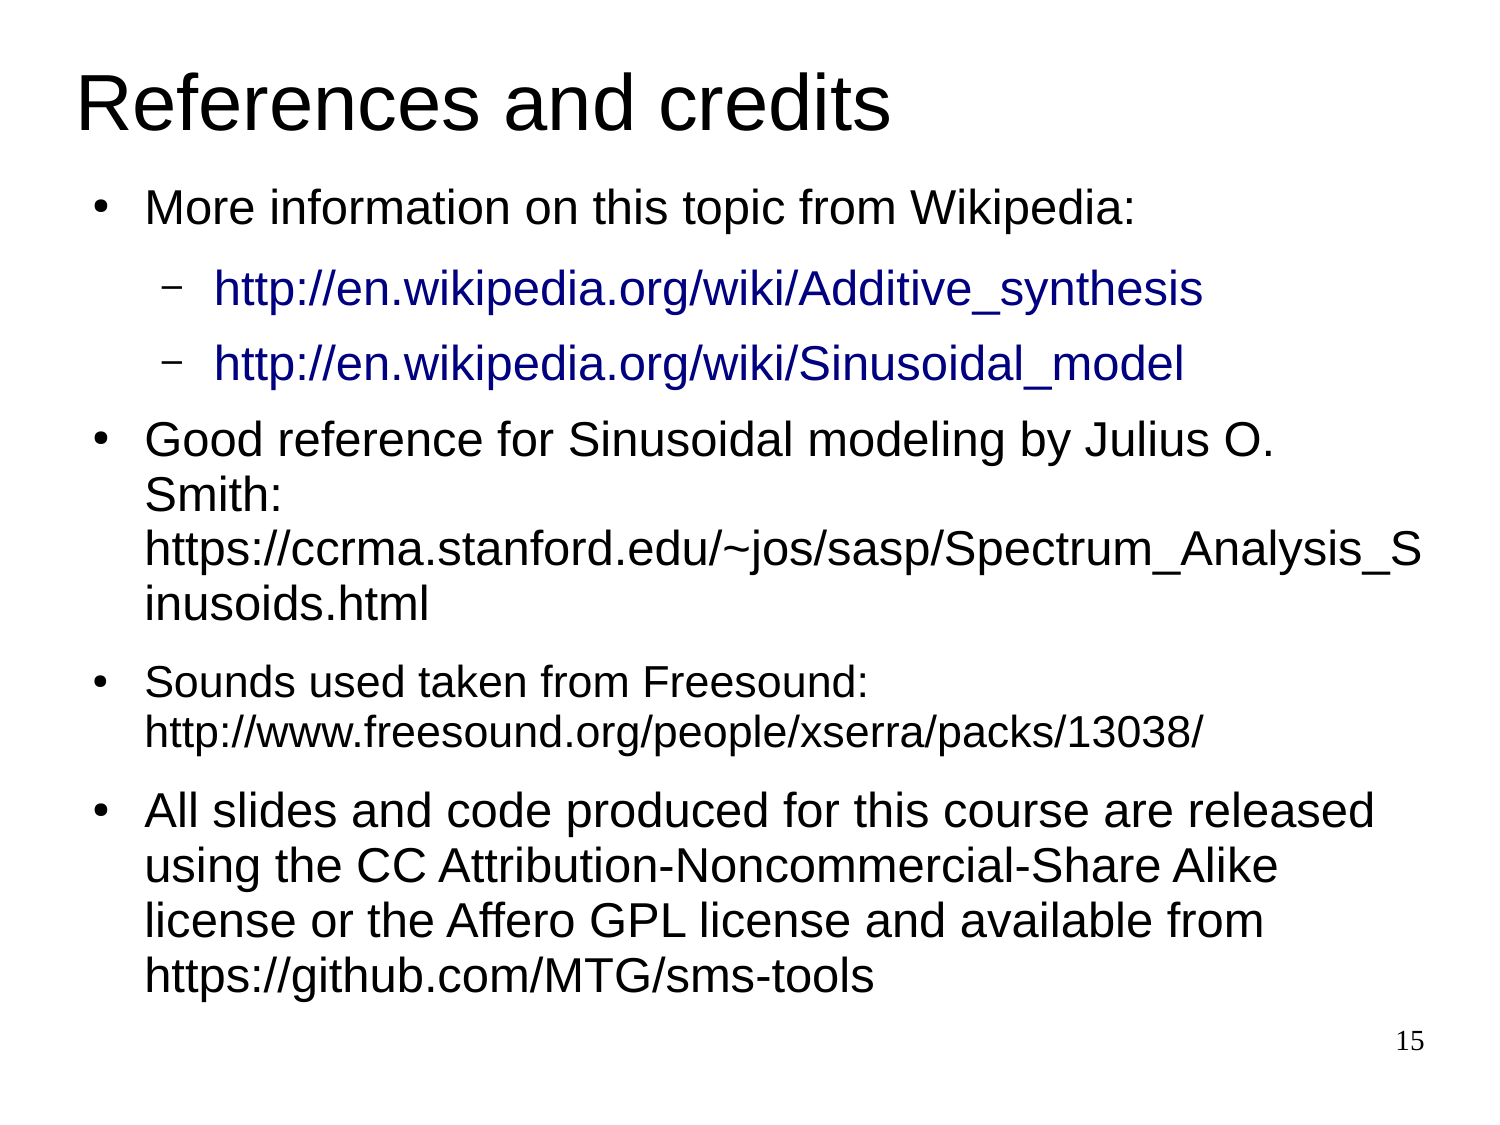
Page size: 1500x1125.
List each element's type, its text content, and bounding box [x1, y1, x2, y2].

list More information on this topic from Wikipedia: http://en.wikipedia.org/wiki/Additive_synthesis http://en.wikipedia.org/wiki/Sinusoidal_model Good reference for Sinusoidal modeling by Julius O. Smith: https://ccrma.stanford.edu/~jos/sasp/Spectrum_Analysis_Sinusoids.html Sounds used taken from Freesound: http://www.freesound.org/people/xserra/packs/13038/ All slides and code produced for this course are released using the CC Attribution-Noncommercial-Share Alike license or the Affero GPL license and available from https://github.com/MTG/sms-tools [75, 179, 1425, 1006]
title References and credits [75, 9, 1425, 179]
